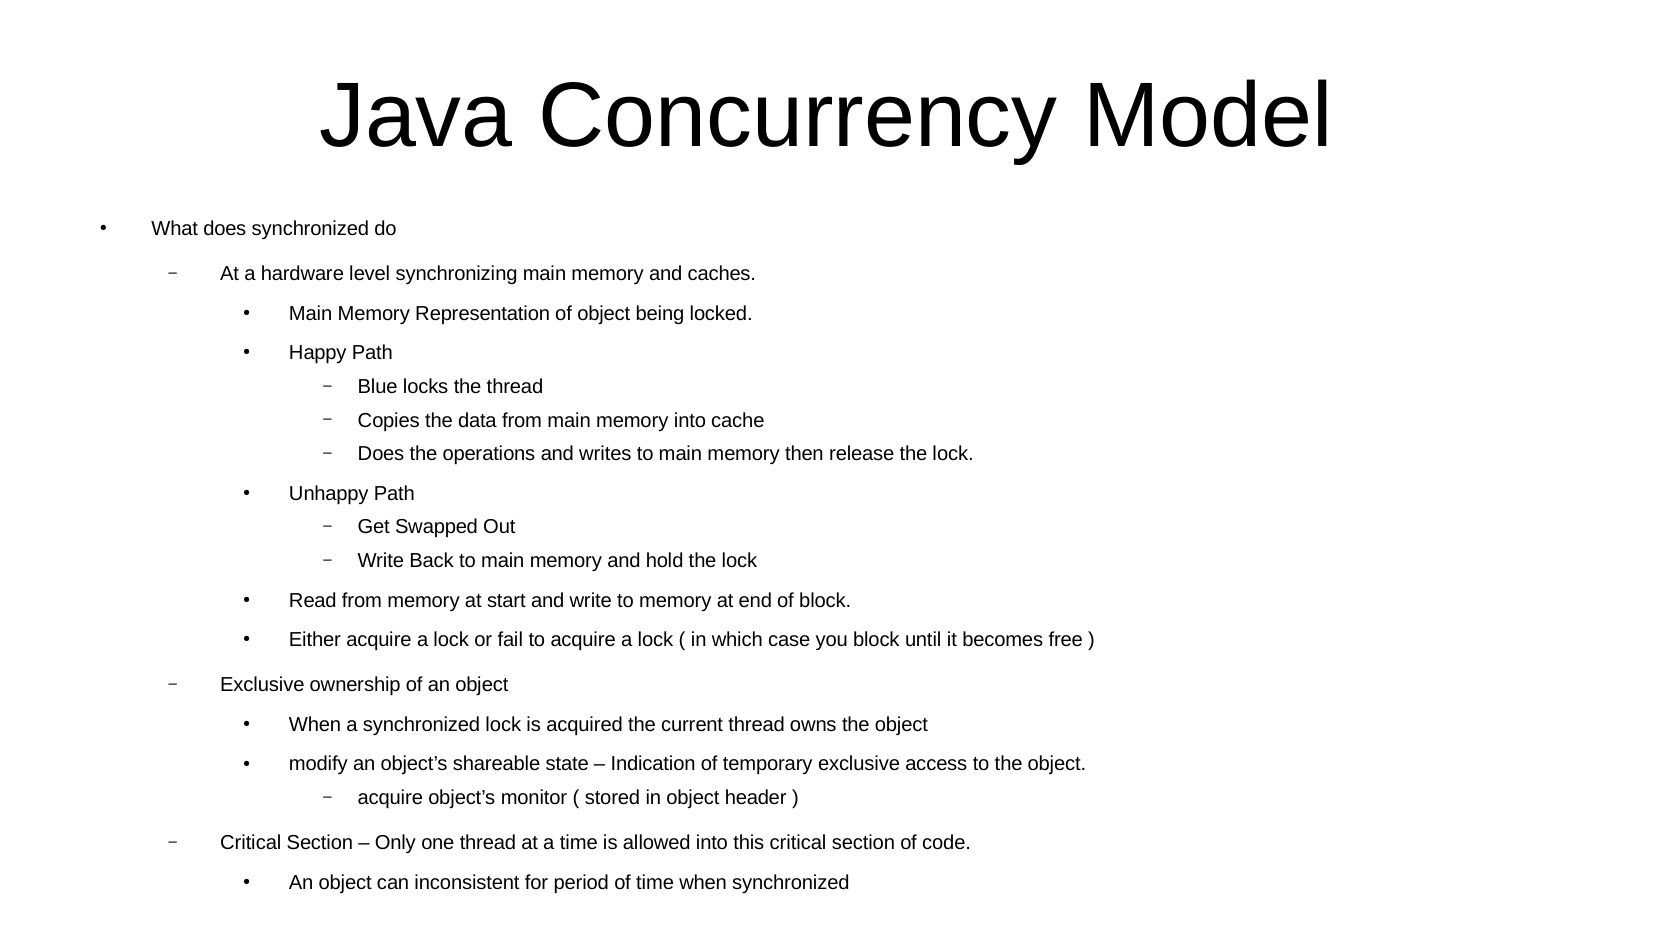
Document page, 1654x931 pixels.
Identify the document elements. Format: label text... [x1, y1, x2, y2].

list What does synchronized do At a hardware level synchronizing main memory and caches. Main Memory Representation of object being locked. Happy Path Blue locks the thread Copies the data from main memory into cache Does the operations and writes to main memory then release the lock. Unhappy Path Get Swapped Out Write Back to main memory and hold the lock Read from memory at start and write to memory at end of block. Either acquire a lock or fail to acquire a lock ( in which case you block until it becomes free ) Exclusive ownership of an object When a synchronized lock is acquired the current thread owns the object modify an object’s shareable state – Indication of temporary exclusive access to the object. acquire object’s monitor ( stored in object header ) Critical Section – Only one thread at a time is allowed into this critical section of code. An object can inconsistent for period of time when synchronized [82, 217, 1613, 901]
title Java Concurrency Model [82, 37, 1571, 193]
